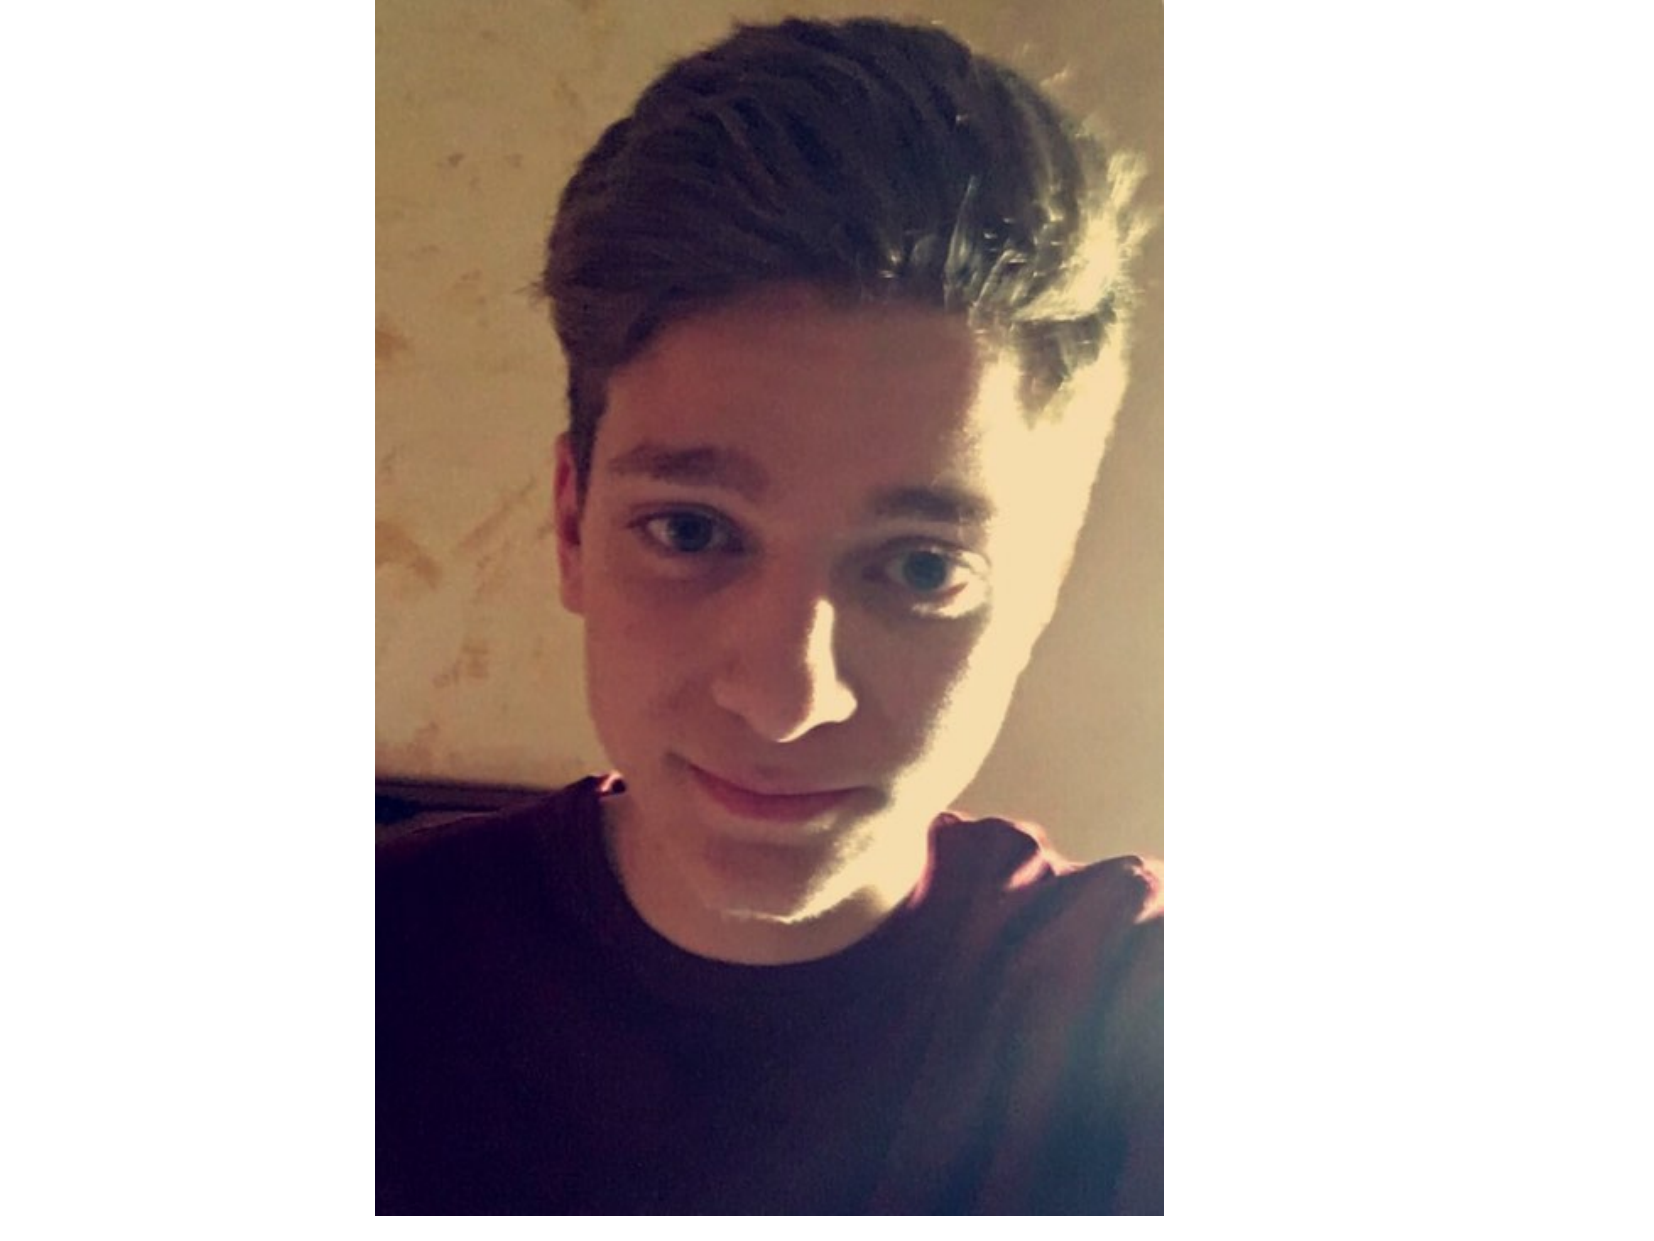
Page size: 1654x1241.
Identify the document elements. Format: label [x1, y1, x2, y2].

picture [375, 0, 1164, 1216]
